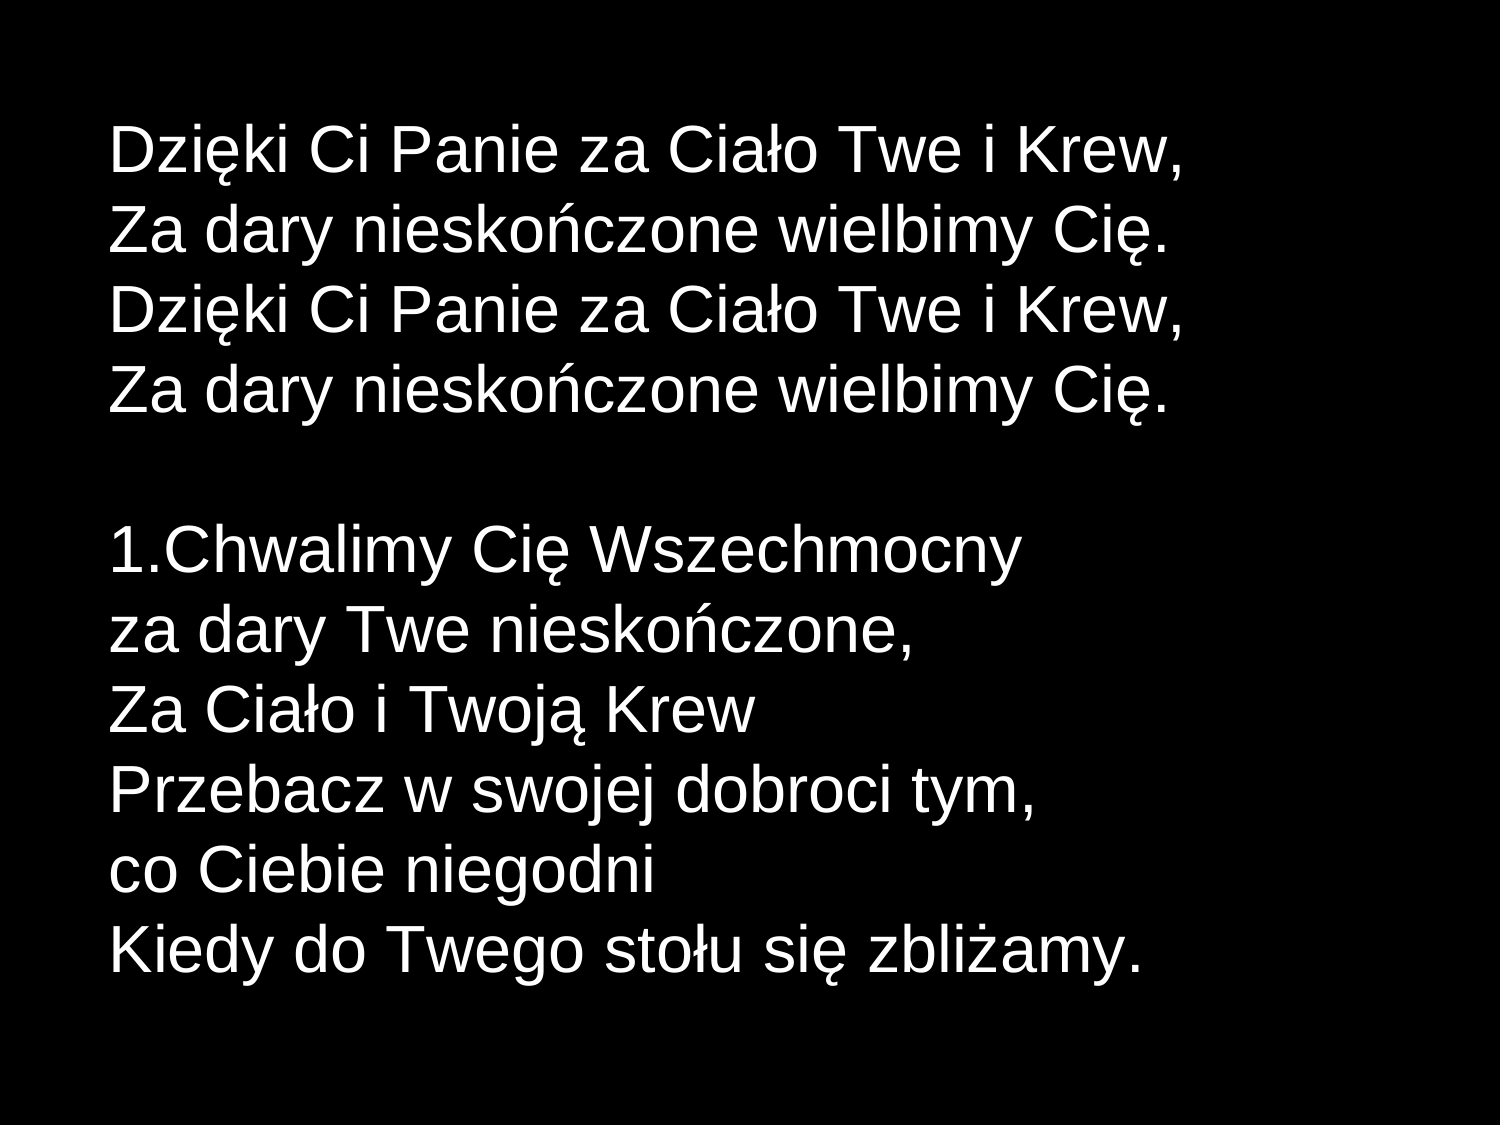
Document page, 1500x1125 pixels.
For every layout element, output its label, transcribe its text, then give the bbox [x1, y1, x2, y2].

text_box Dzięki Ci Panie za Ciało Twe i Krew, Za dary nieskończone wielbimy Cię. Dzięki Ci Panie za Ciało Twe i Krew, Za dary nieskończone wielbimy Cię. 1.Chwalimy Cię Wszechmocny za dary Twe nieskończone, Za Ciało i Twoją Krew Przebacz w swojej dobroci tym, co Ciebie niegodni Kiedy do Twego stołu się zbliżamy. [93, 98, 1465, 994]
